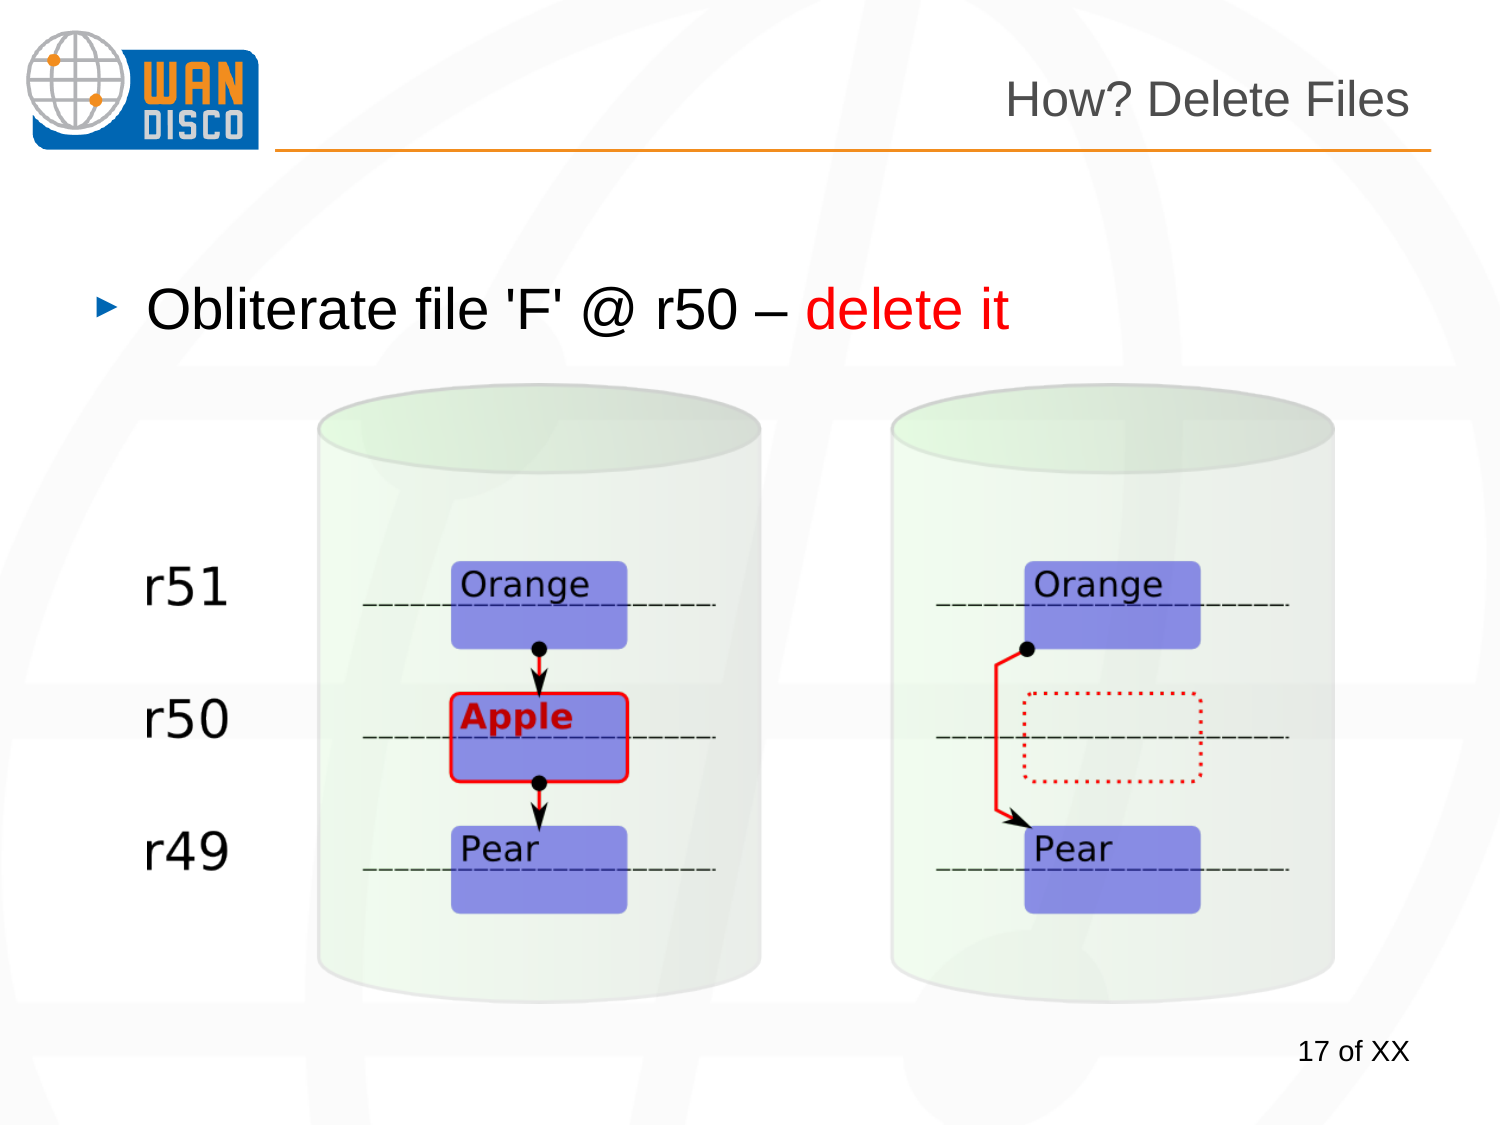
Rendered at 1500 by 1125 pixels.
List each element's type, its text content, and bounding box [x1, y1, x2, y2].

title How? Delete Files [265, 37, 1425, 156]
picture [0, 0, 1500, 1125]
list Obliterate file 'F' @ r50 – delete it [75, 263, 1425, 1006]
